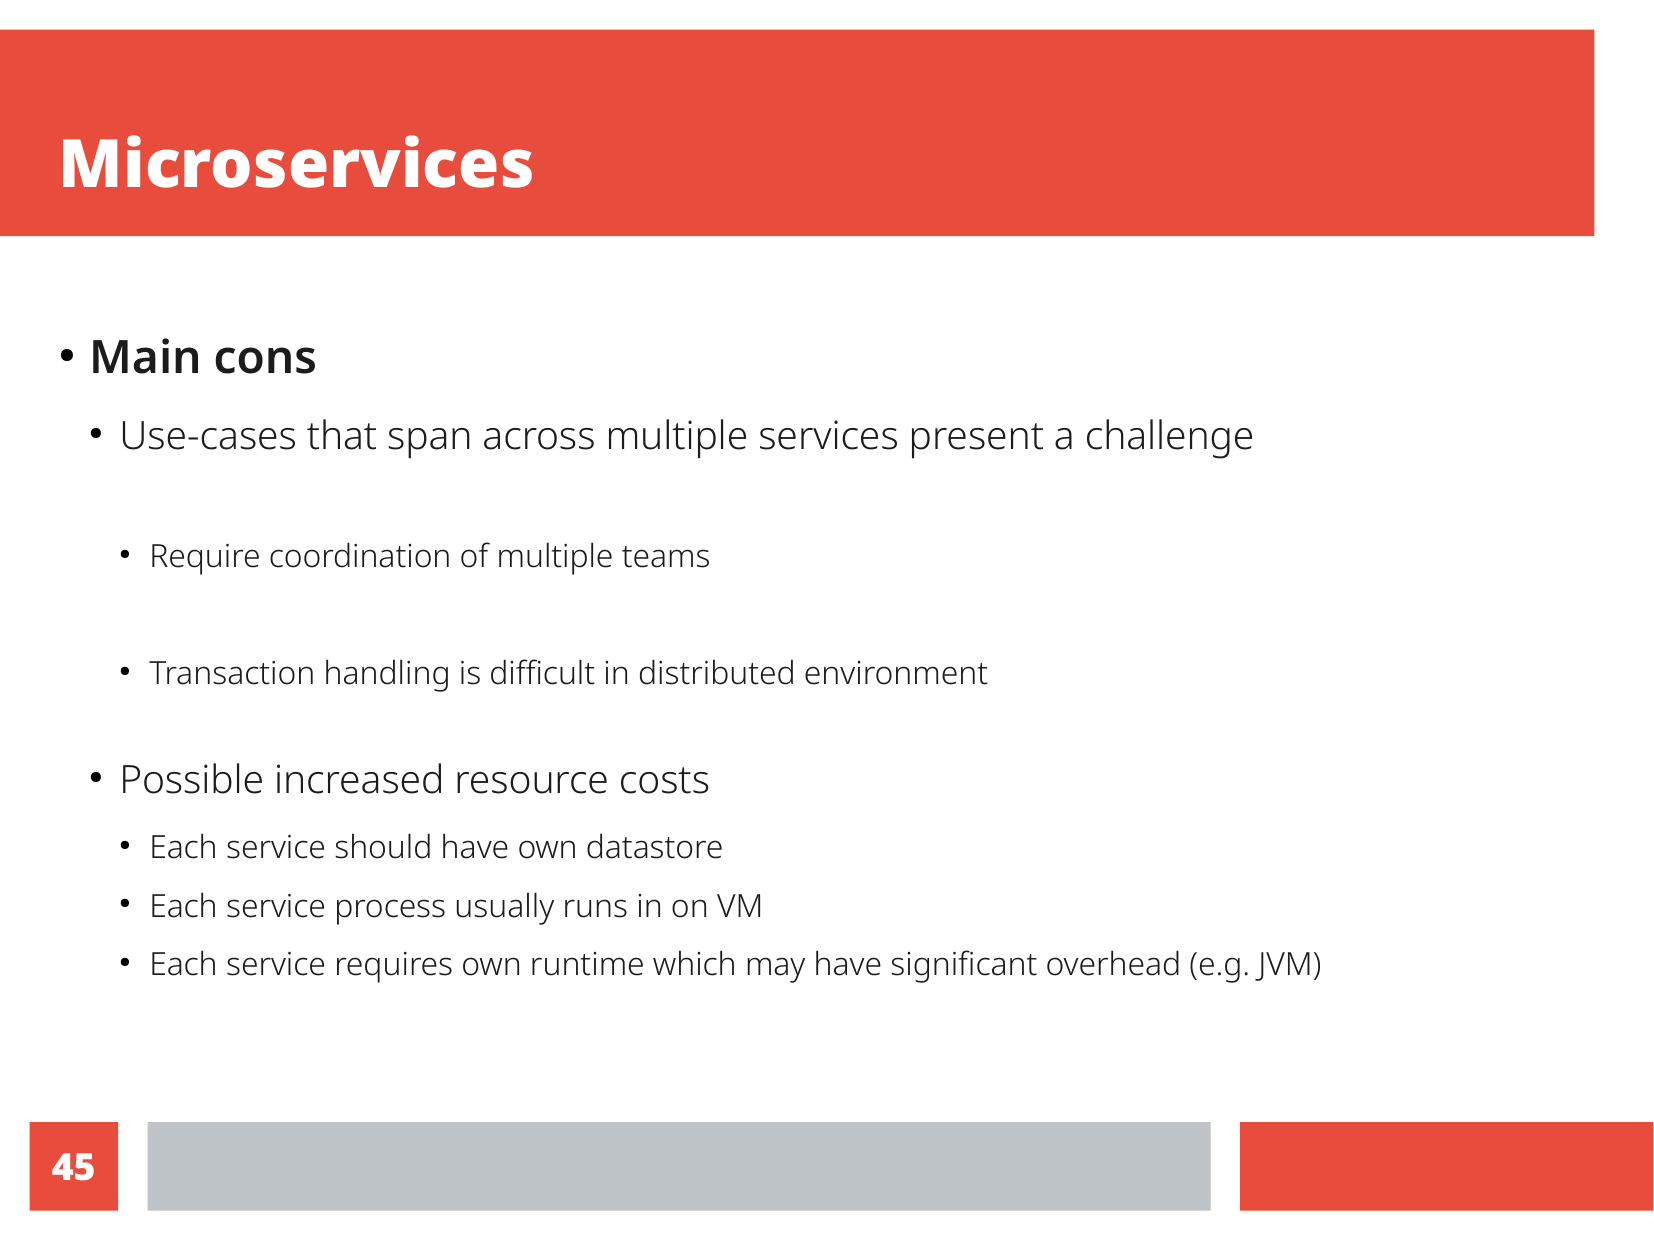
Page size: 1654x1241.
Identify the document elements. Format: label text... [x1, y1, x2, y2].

list Main cons Use-cases that span across multiple services present a challenge Require coordination of multiple teams Transaction handling is difficult in distributed environment Possible increased resource costs Each service should have own datastore Each service process usually runs in on VM Each service requires own runtime which may have significant overhead (e.g. JVM) [59, 324, 1565, 1093]
title Microservices [59, 59, 1595, 207]
